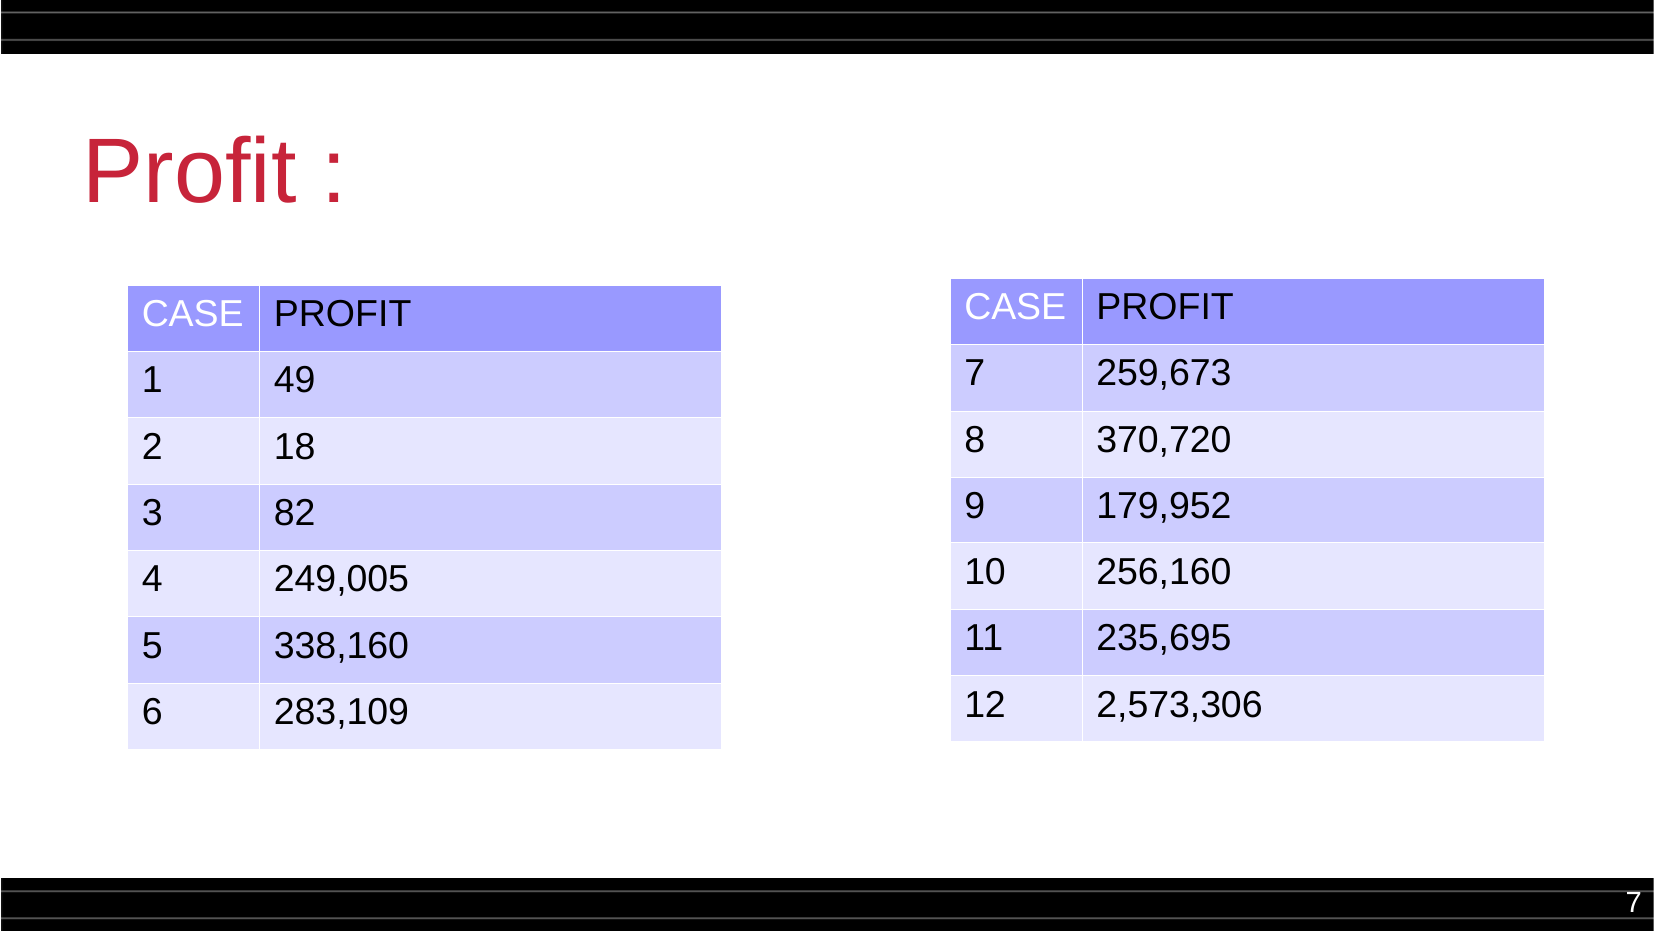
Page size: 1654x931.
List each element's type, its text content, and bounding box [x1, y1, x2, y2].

table_header PROFIT [1083, 279, 1544, 344]
table_cell 2 [128, 418, 259, 484]
table_cell 18 [260, 418, 721, 484]
table_cell 8 [951, 412, 1082, 477]
table_cell 370,720 [1083, 412, 1544, 477]
table_cell 3 [128, 485, 259, 550]
table_cell 49 [260, 352, 721, 417]
table_cell 10 [951, 543, 1082, 609]
table_header PROFIT [260, 286, 721, 351]
table_cell 235,695 [1083, 610, 1544, 675]
table_cell 283,109 [260, 684, 721, 749]
table_cell 6 [128, 684, 259, 749]
table_header CASE [128, 286, 259, 351]
table_cell 7 [951, 345, 1082, 411]
table_cell 12 [951, 676, 1082, 741]
table_cell 256,160 [1083, 543, 1544, 609]
table_header CASE [951, 279, 1082, 344]
picture [1, 878, 1654, 931]
table_cell 82 [260, 485, 721, 550]
table_cell 5 [128, 617, 259, 683]
table_cell 4 [128, 551, 259, 616]
table_cell 259,673 [1083, 345, 1544, 411]
table_cell 179,952 [1083, 478, 1544, 542]
table_cell 338,160 [260, 617, 721, 683]
table_cell 249,005 [260, 551, 721, 616]
picture [1, 0, 1654, 54]
title Profit : [82, 92, 1571, 249]
table_cell 1 [128, 352, 259, 417]
table_cell 11 [951, 610, 1082, 675]
table_cell 2,573,306 [1083, 676, 1544, 741]
table_cell 9 [951, 478, 1082, 542]
